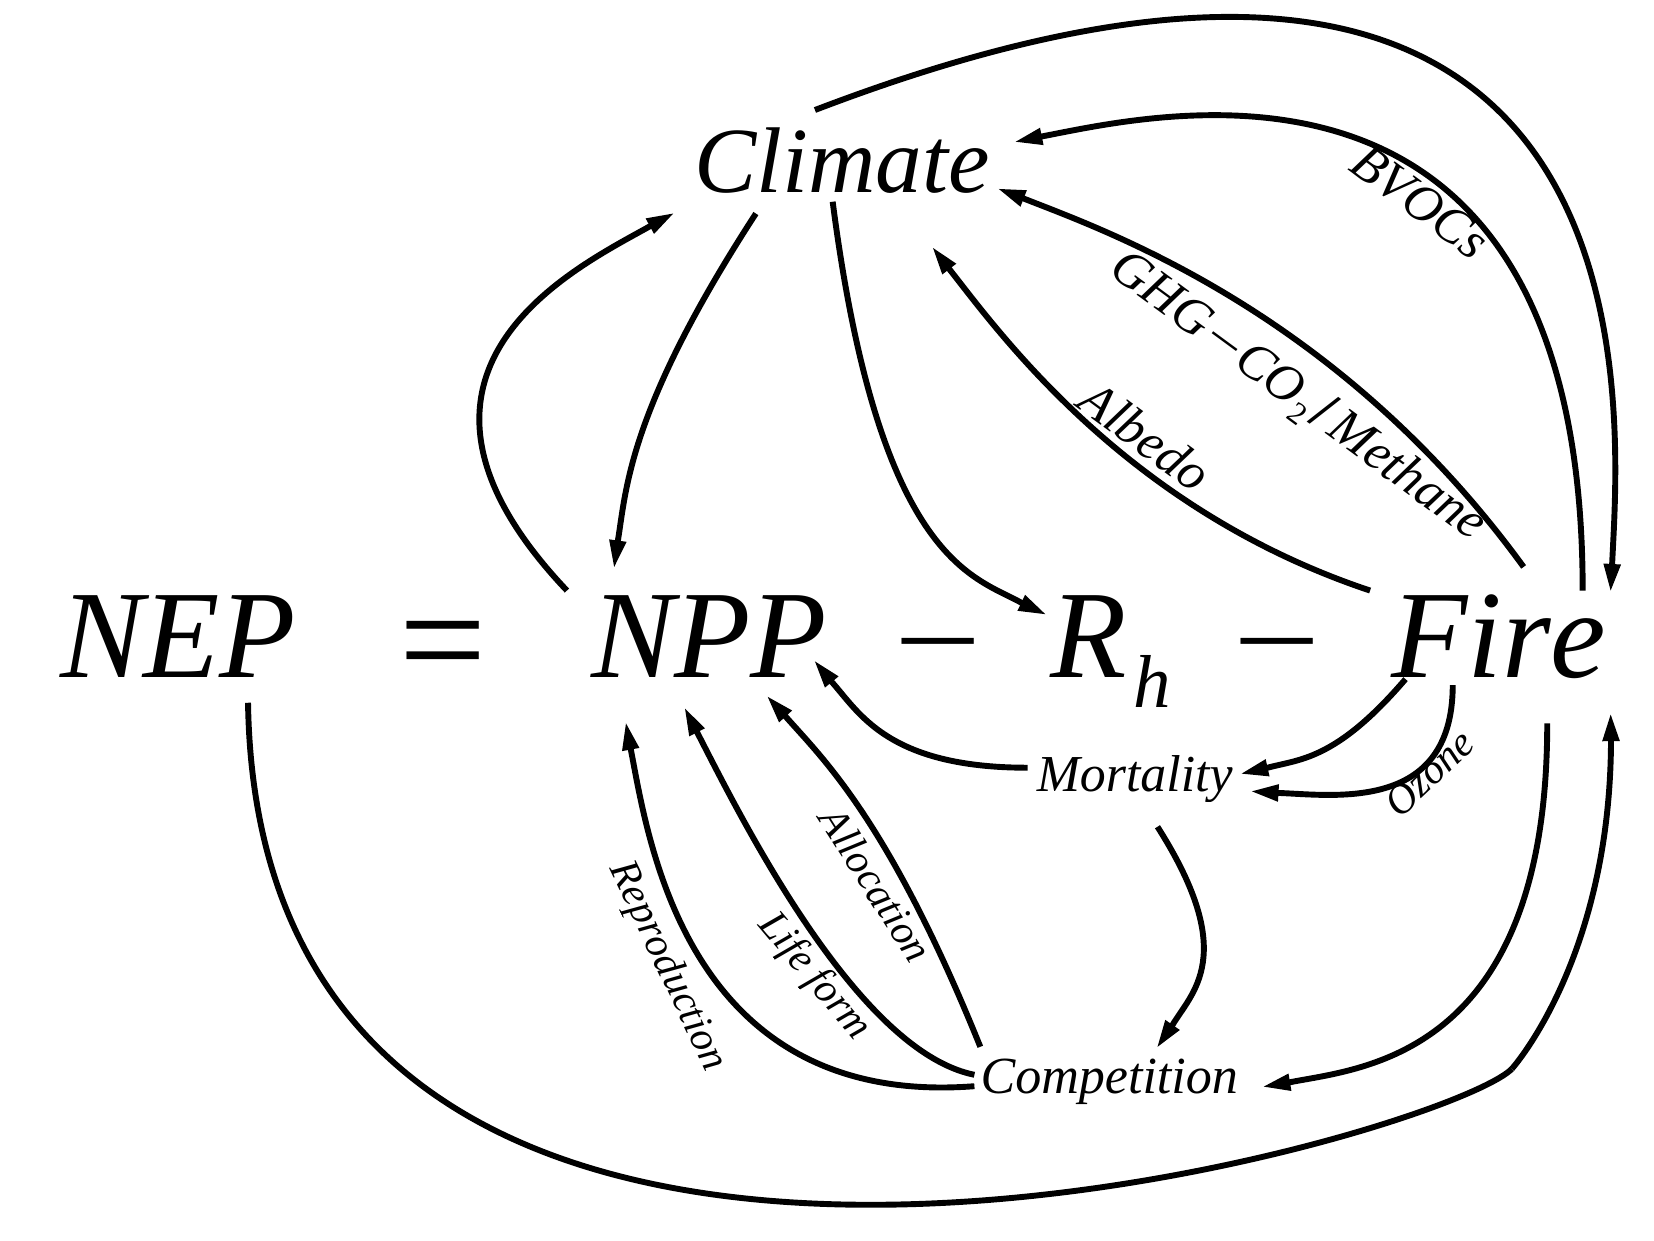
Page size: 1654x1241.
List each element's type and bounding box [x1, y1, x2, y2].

chart [597, 845, 744, 1085]
chart [1091, 232, 1506, 562]
chart [1027, 744, 1242, 802]
chart [745, 895, 888, 1052]
chart [1382, 726, 1444, 785]
chart [804, 789, 946, 976]
chart [1334, 126, 1507, 275]
chart [688, 110, 999, 214]
chart [974, 1046, 1245, 1105]
chart [1060, 362, 1229, 507]
chart [47, 566, 1617, 830]
